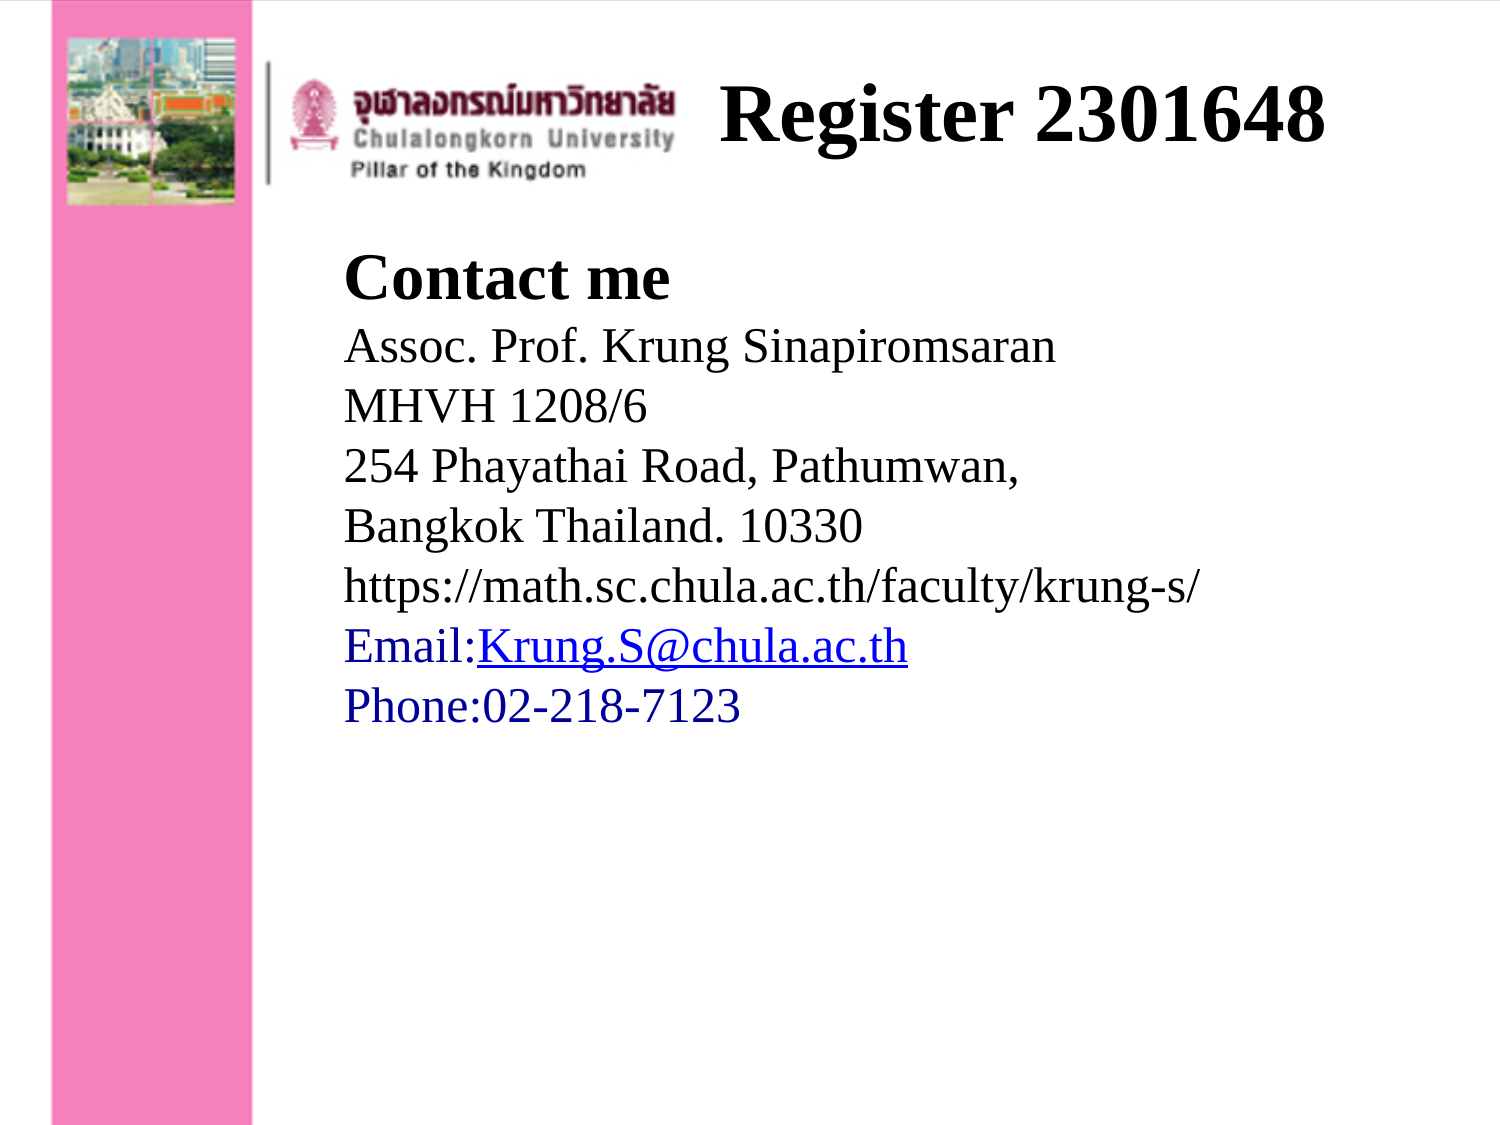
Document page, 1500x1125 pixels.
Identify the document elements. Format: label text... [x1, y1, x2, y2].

picture [0, 0, 1500, 1125]
text_box Register 2301648 [704, 18, 1470, 197]
text_box Contact me Assoc. Prof. Krung Sinapiromsaran MHVH 1208/6 254 Phayathai Road, Pathumwan, Bangkok Thailand. 10330 https://math.sc.chula.ac.th/faculty/krung-s/ Email:Krung.S@chula.ac.th Phone:02-218-7123 [253, 224, 1485, 1110]
